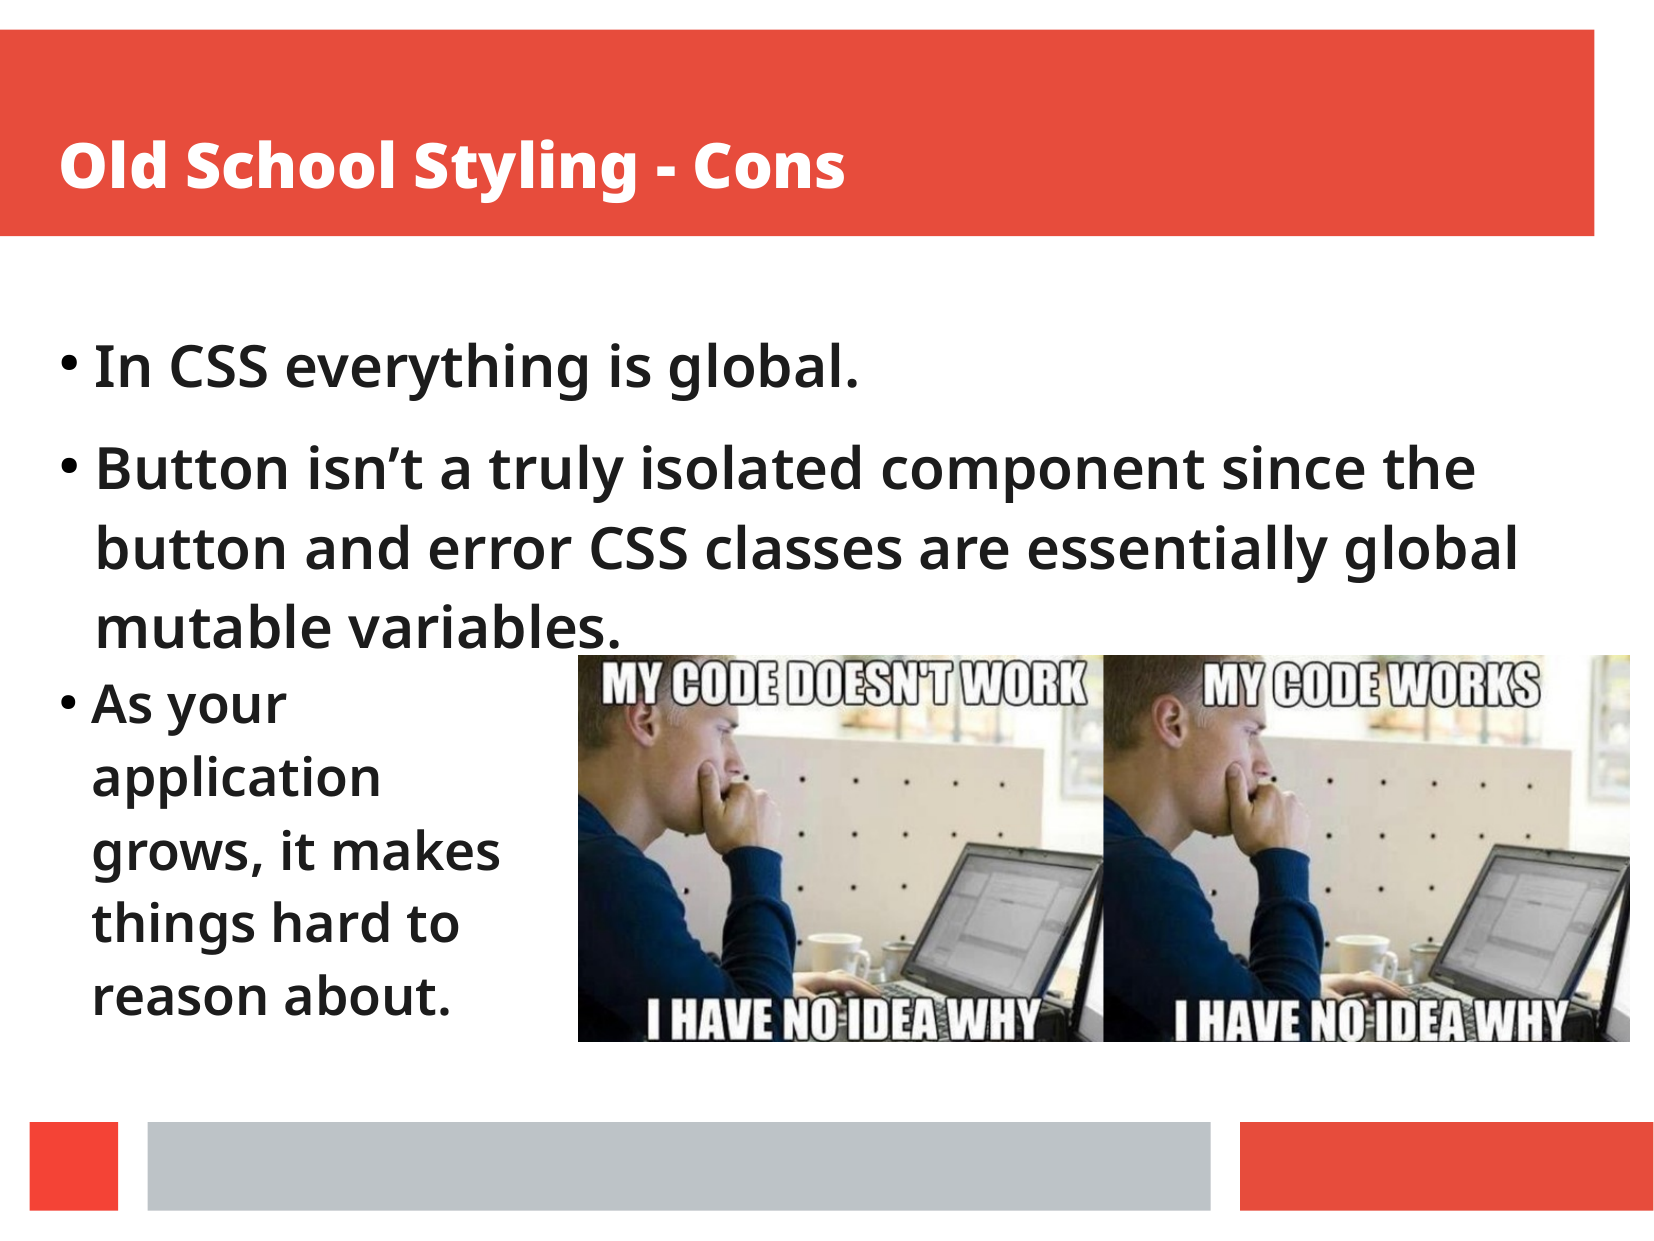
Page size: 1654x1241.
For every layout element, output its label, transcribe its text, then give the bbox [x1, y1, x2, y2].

title Old School Styling - Cons [59, 59, 1595, 207]
picture [578, 655, 1630, 1042]
list As your application grows, it makes things hard to reason about. [59, 666, 567, 1033]
list In CSS everything is global. Button isn’t a truly isolated component since the button and error CSS classes are essentially global mutable variables. [59, 324, 1571, 691]
